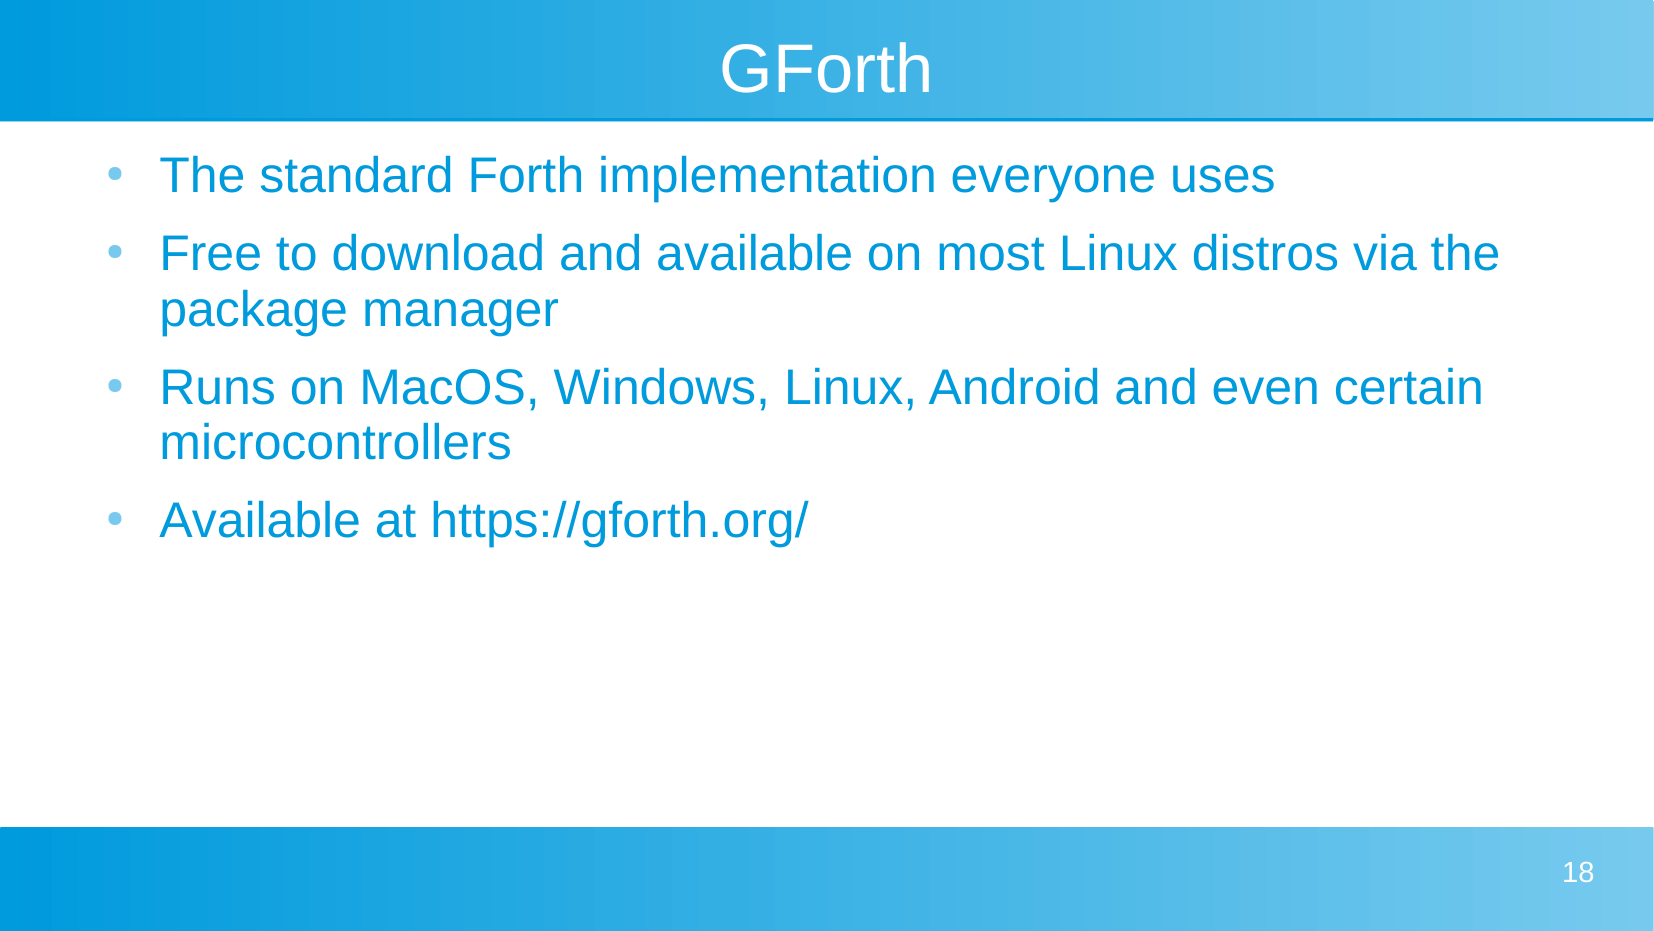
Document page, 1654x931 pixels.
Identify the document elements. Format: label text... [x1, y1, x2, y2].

title GForth [59, 29, 1595, 108]
list The standard Forth implementation everyone uses Free to download and available on most Linux distros via the package manager Runs on MacOS, Windows, Linux, Android and even certain microcontrollers Available at https://gforth.org/ [88, 147, 1625, 739]
